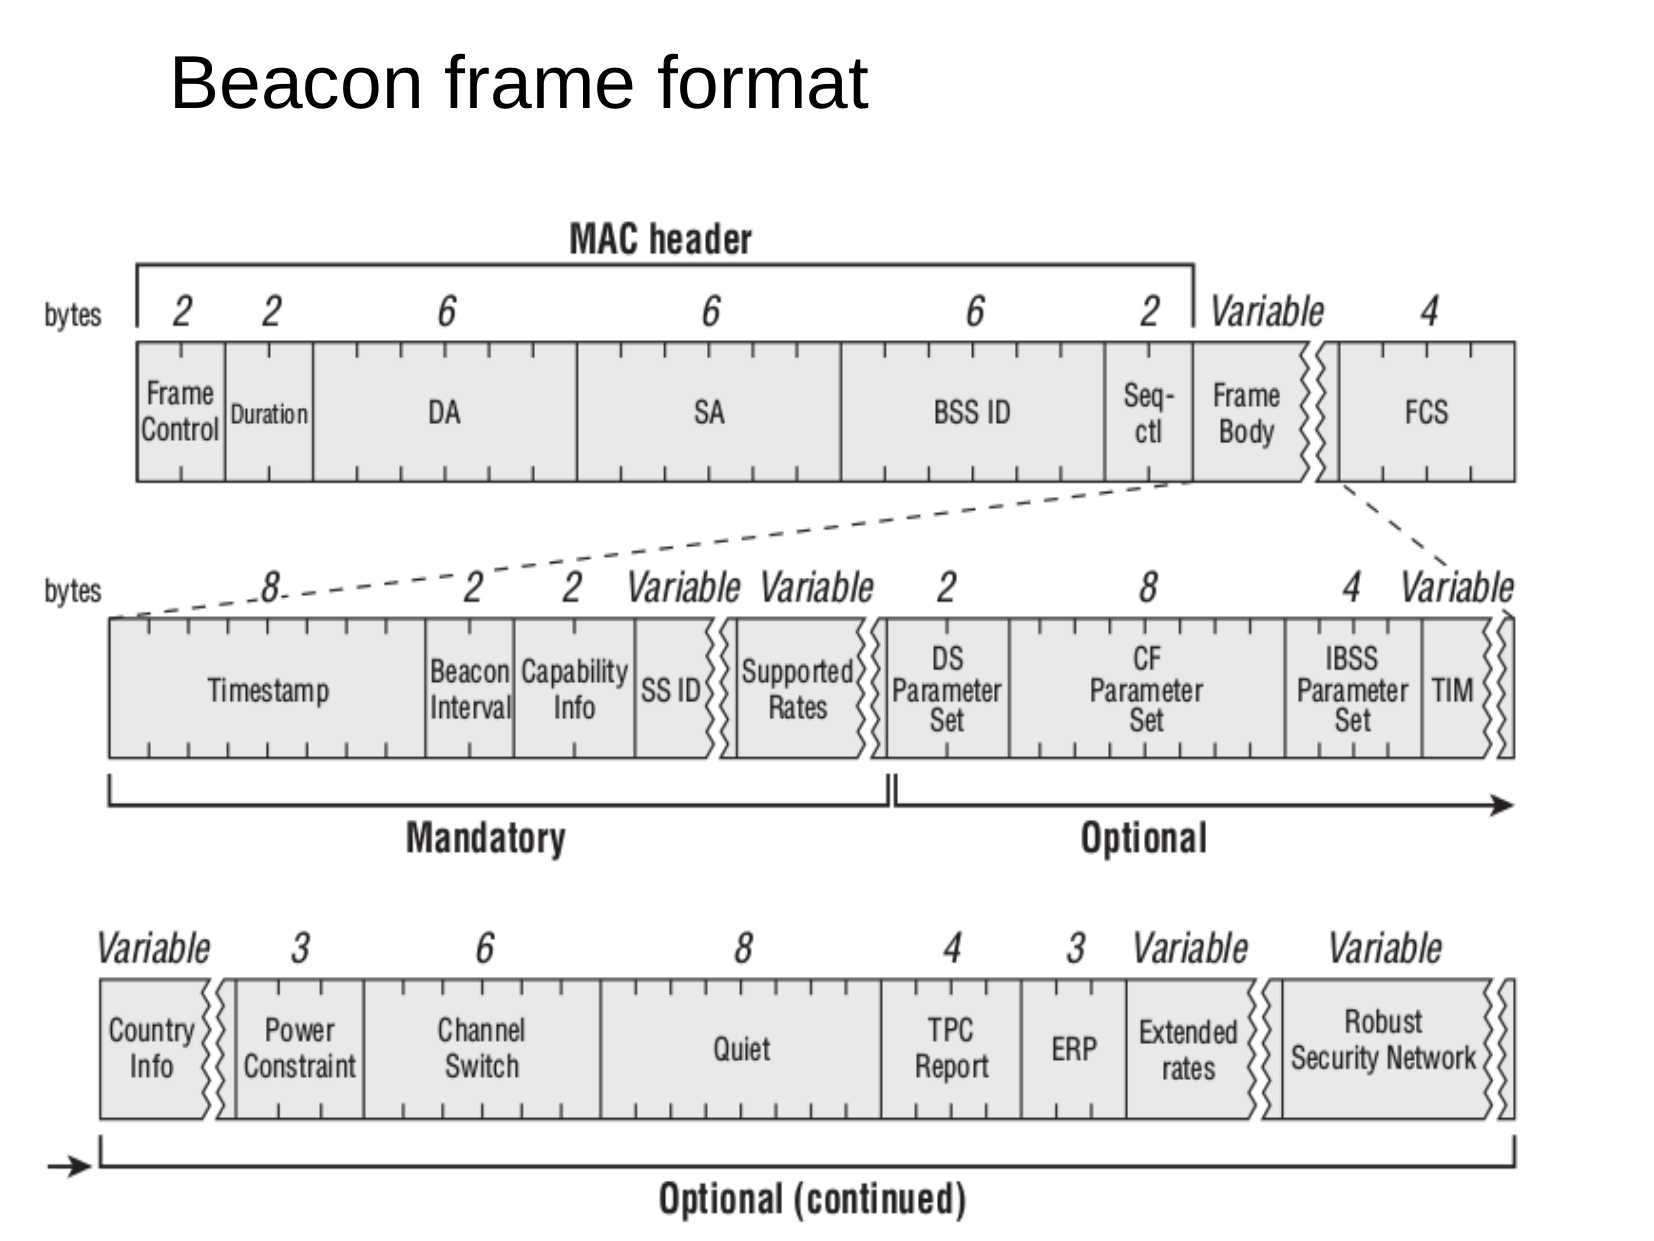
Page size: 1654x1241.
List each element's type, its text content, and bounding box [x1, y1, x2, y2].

picture [35, 165, 1607, 1241]
title Beacon frame format [0, 23, 1583, 142]
